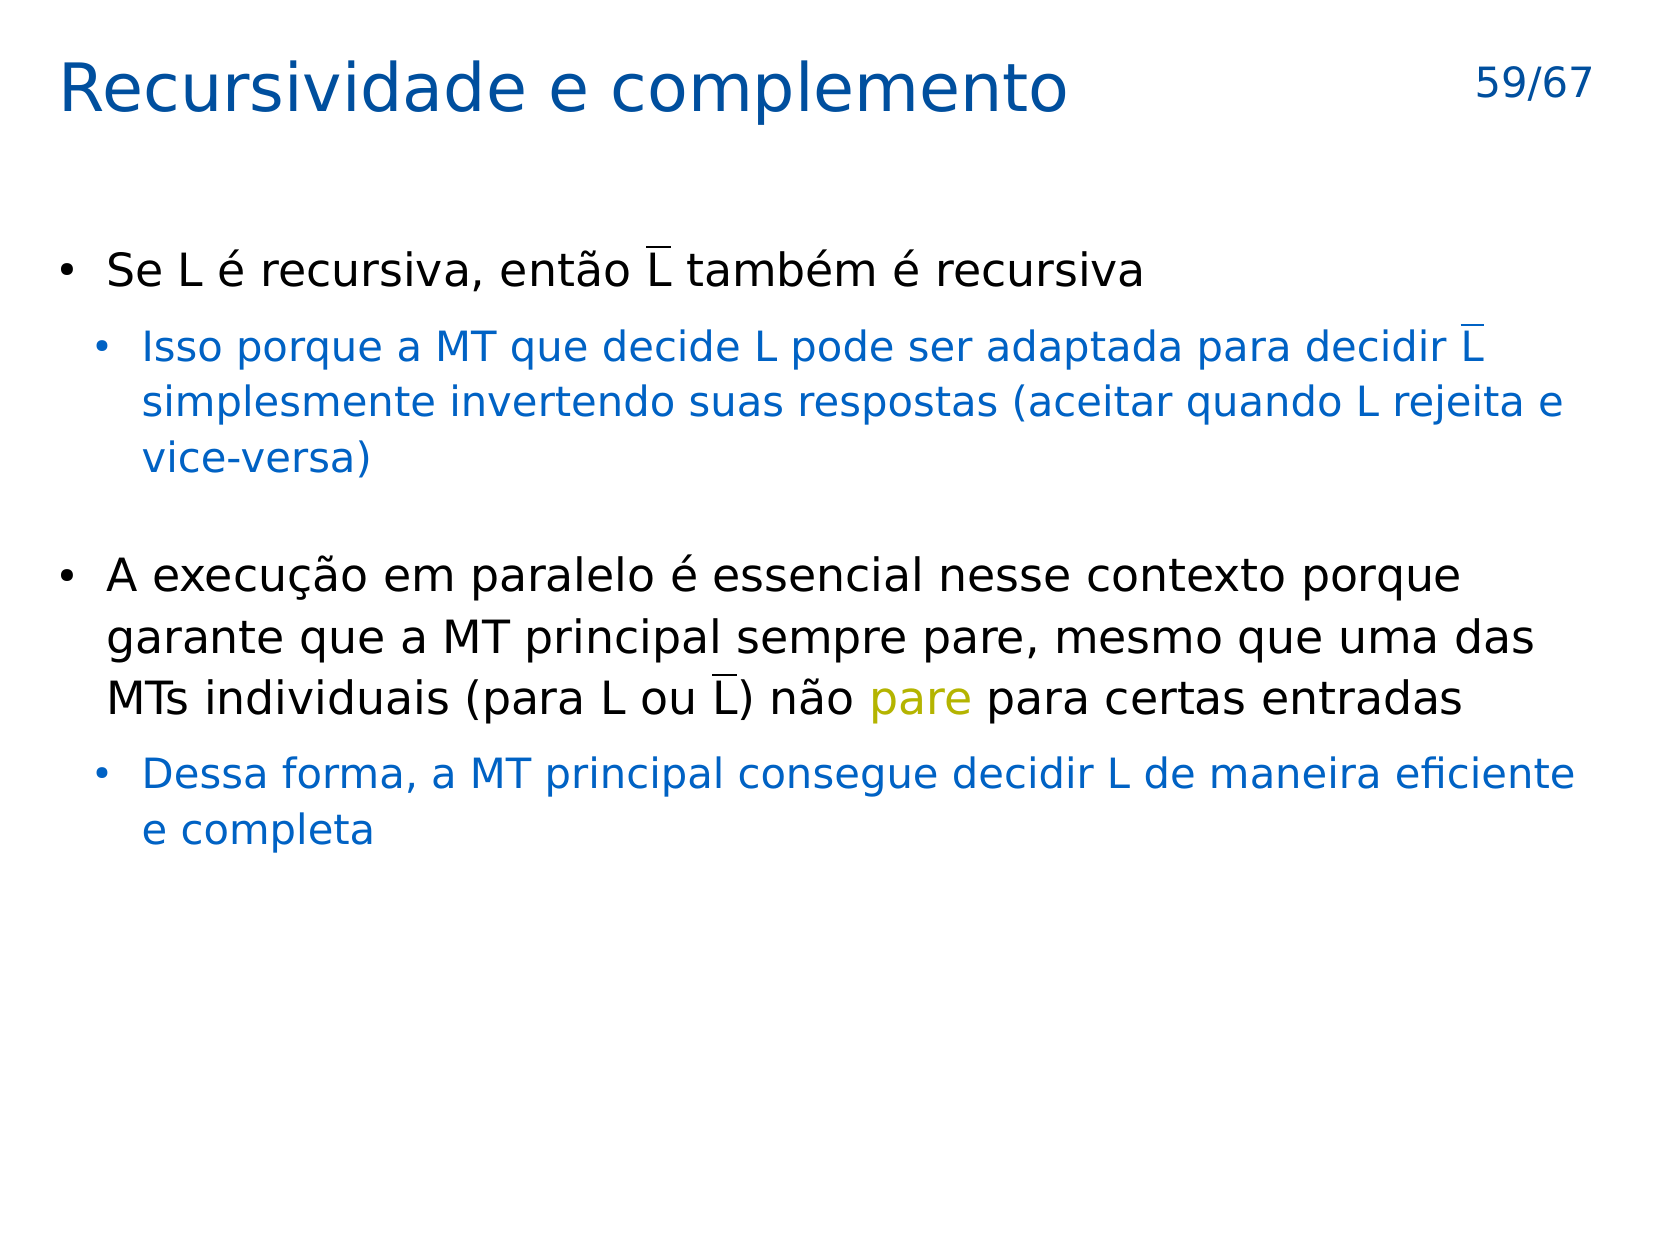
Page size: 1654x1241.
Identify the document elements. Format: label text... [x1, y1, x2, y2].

title Recursividade e complemento [59, 29, 1625, 148]
list Se L é recursiva, então L também é recursiva Isso porque a MT que decide L pode ser adaptada para decidir L simplesmente invertendo suas respostas (aceitar quando L rejeita e vice-versa) A execução em paralelo é essencial nesse contexto porque garante que a MT principal sempre pare, mesmo que uma das MTs individuais (para L ou L) não pare para certas entradas Dessa forma, a MT principal consegue decidir L de maneira eficiente e completa [59, 236, 1595, 1211]
